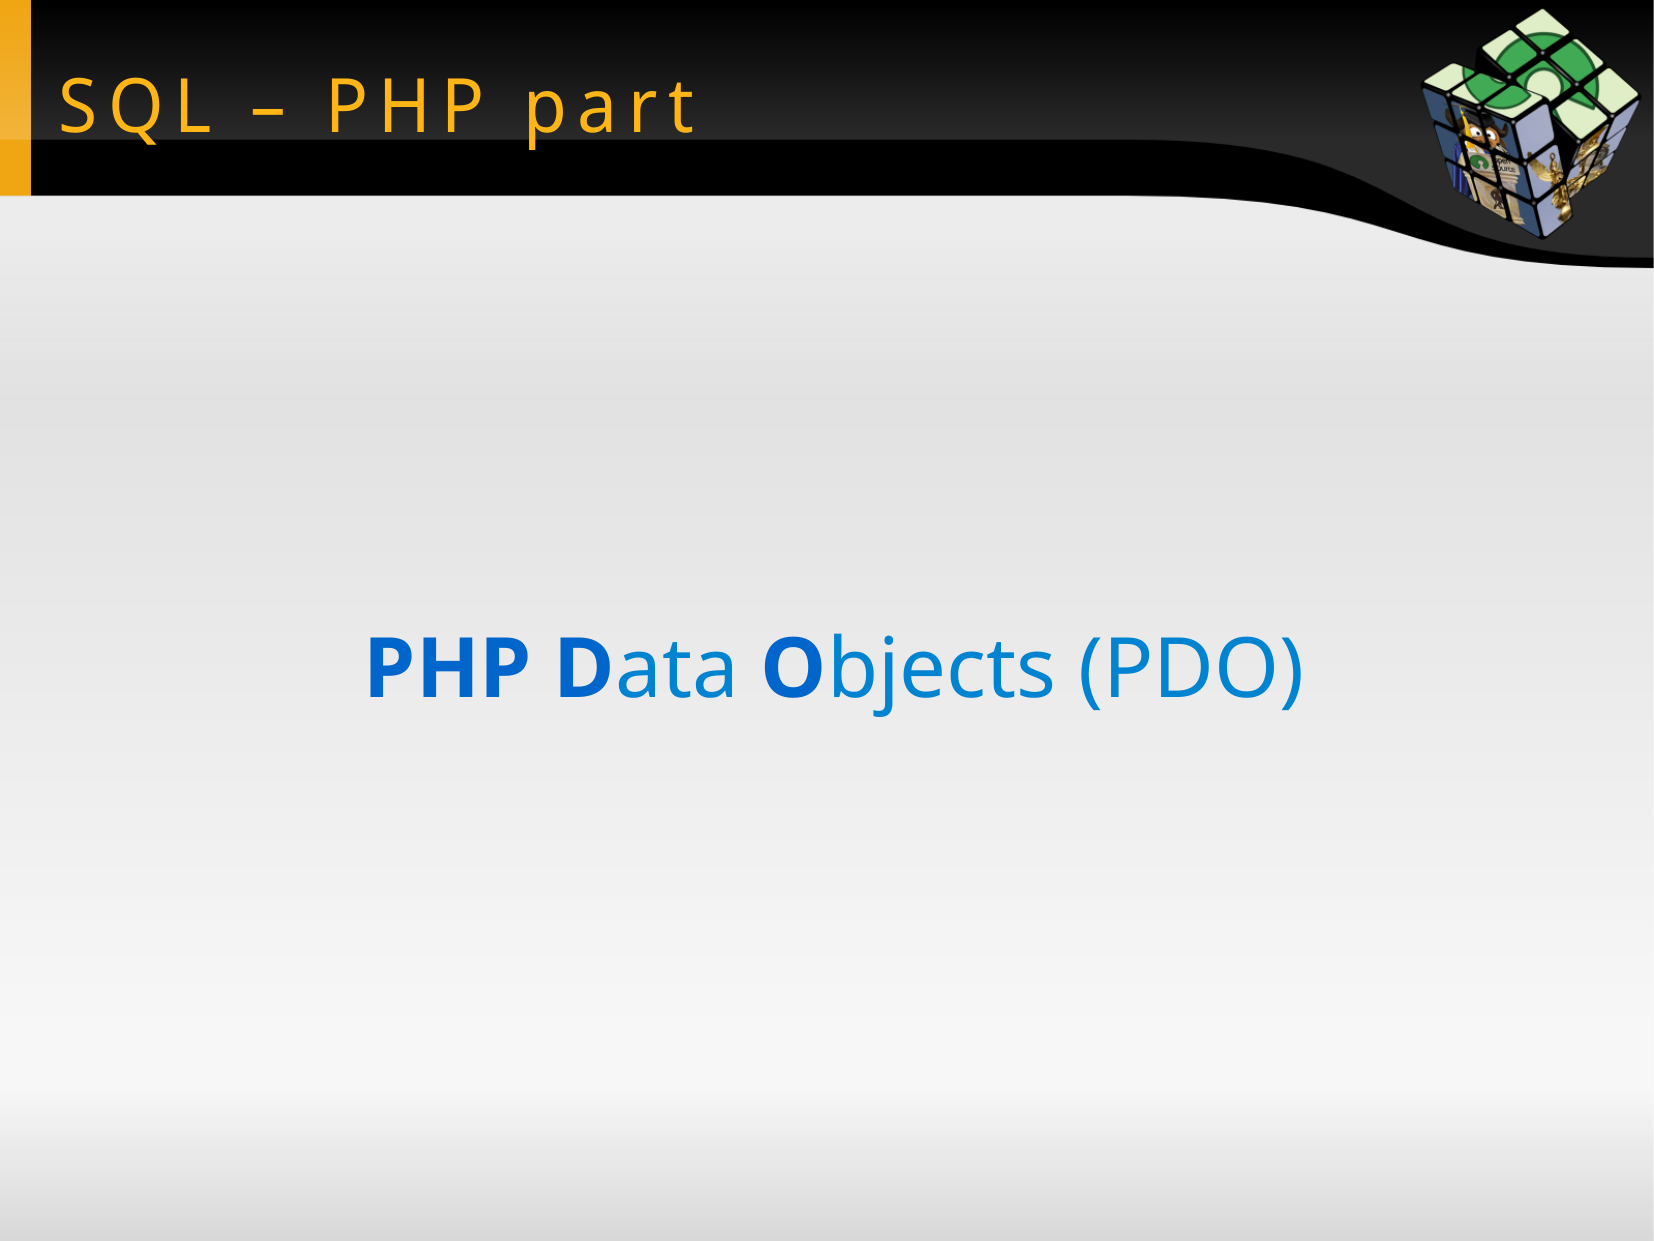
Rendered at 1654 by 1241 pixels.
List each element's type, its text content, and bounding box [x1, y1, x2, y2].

title SQL – PHP part [59, 29, 1270, 178]
text_box PHP Data Objects (PDO) [347, 600, 1306, 712]
picture [0, 0, 1654, 1241]
